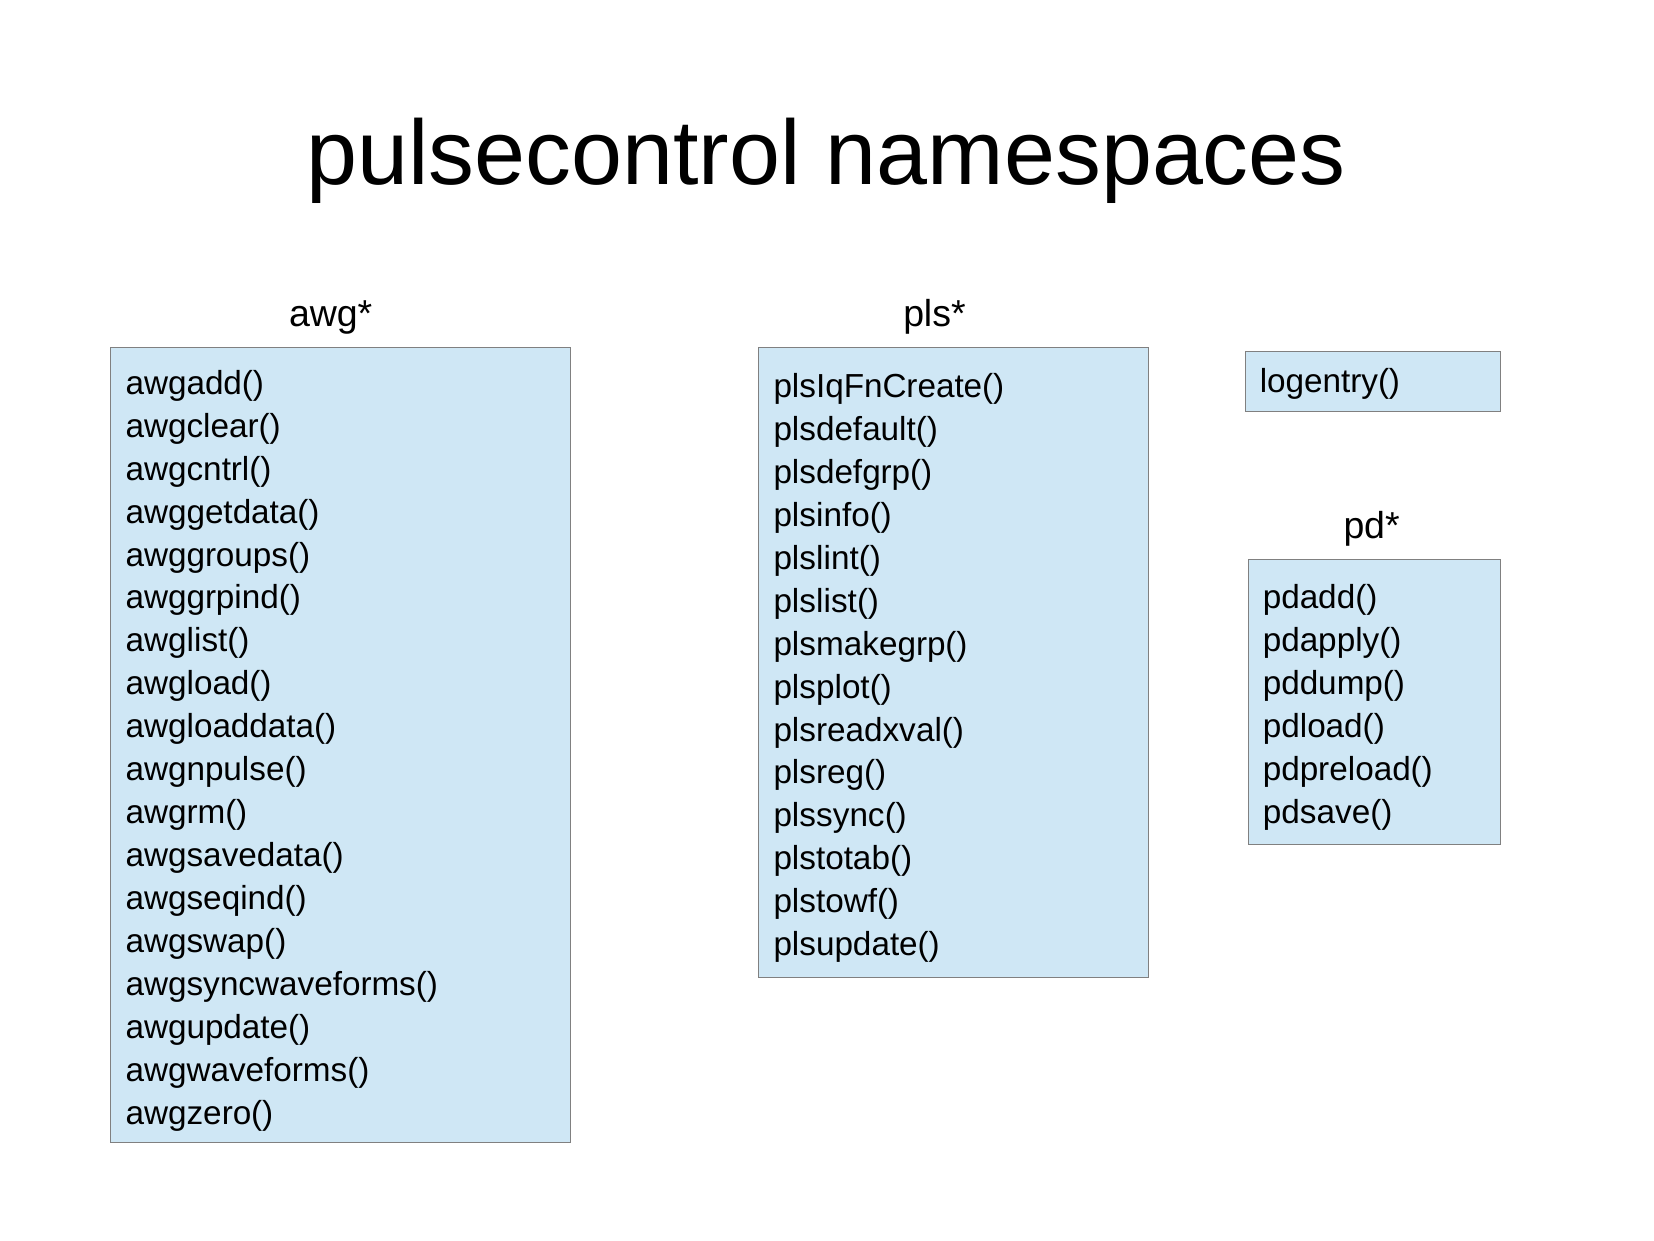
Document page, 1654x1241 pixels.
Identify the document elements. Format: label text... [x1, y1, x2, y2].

text_box awgadd() awgclear() awgcntrl() awggetdata() awggroups() awggrpind() awglist() awgload() awgloaddata() awgnpulse() awgrm() awgsavedata() awgseqind() awgswap() awgsyncwaveforms() awgupdate() awgwaveforms() awgzero() [110, 347, 571, 1143]
text_box logentry() [1245, 351, 1501, 412]
text_box plsIqFnCreate() plsdefault() plsdefgrp() plsinfo() plslint() plslist() plsmakegrp() plsplot() plsreadxval() plsreg() plssync() plstotab() plstowf() plsupdate() [758, 347, 1149, 978]
text_box awg* [274, 285, 395, 342]
text_box pls* [888, 285, 1009, 342]
text_box pd* [1328, 497, 1429, 555]
text_box pdadd() pdapply() pddump() pdload() pdpreload() pdsave() [1248, 559, 1501, 845]
title pulsecontrol namespaces [82, 49, 1571, 257]
